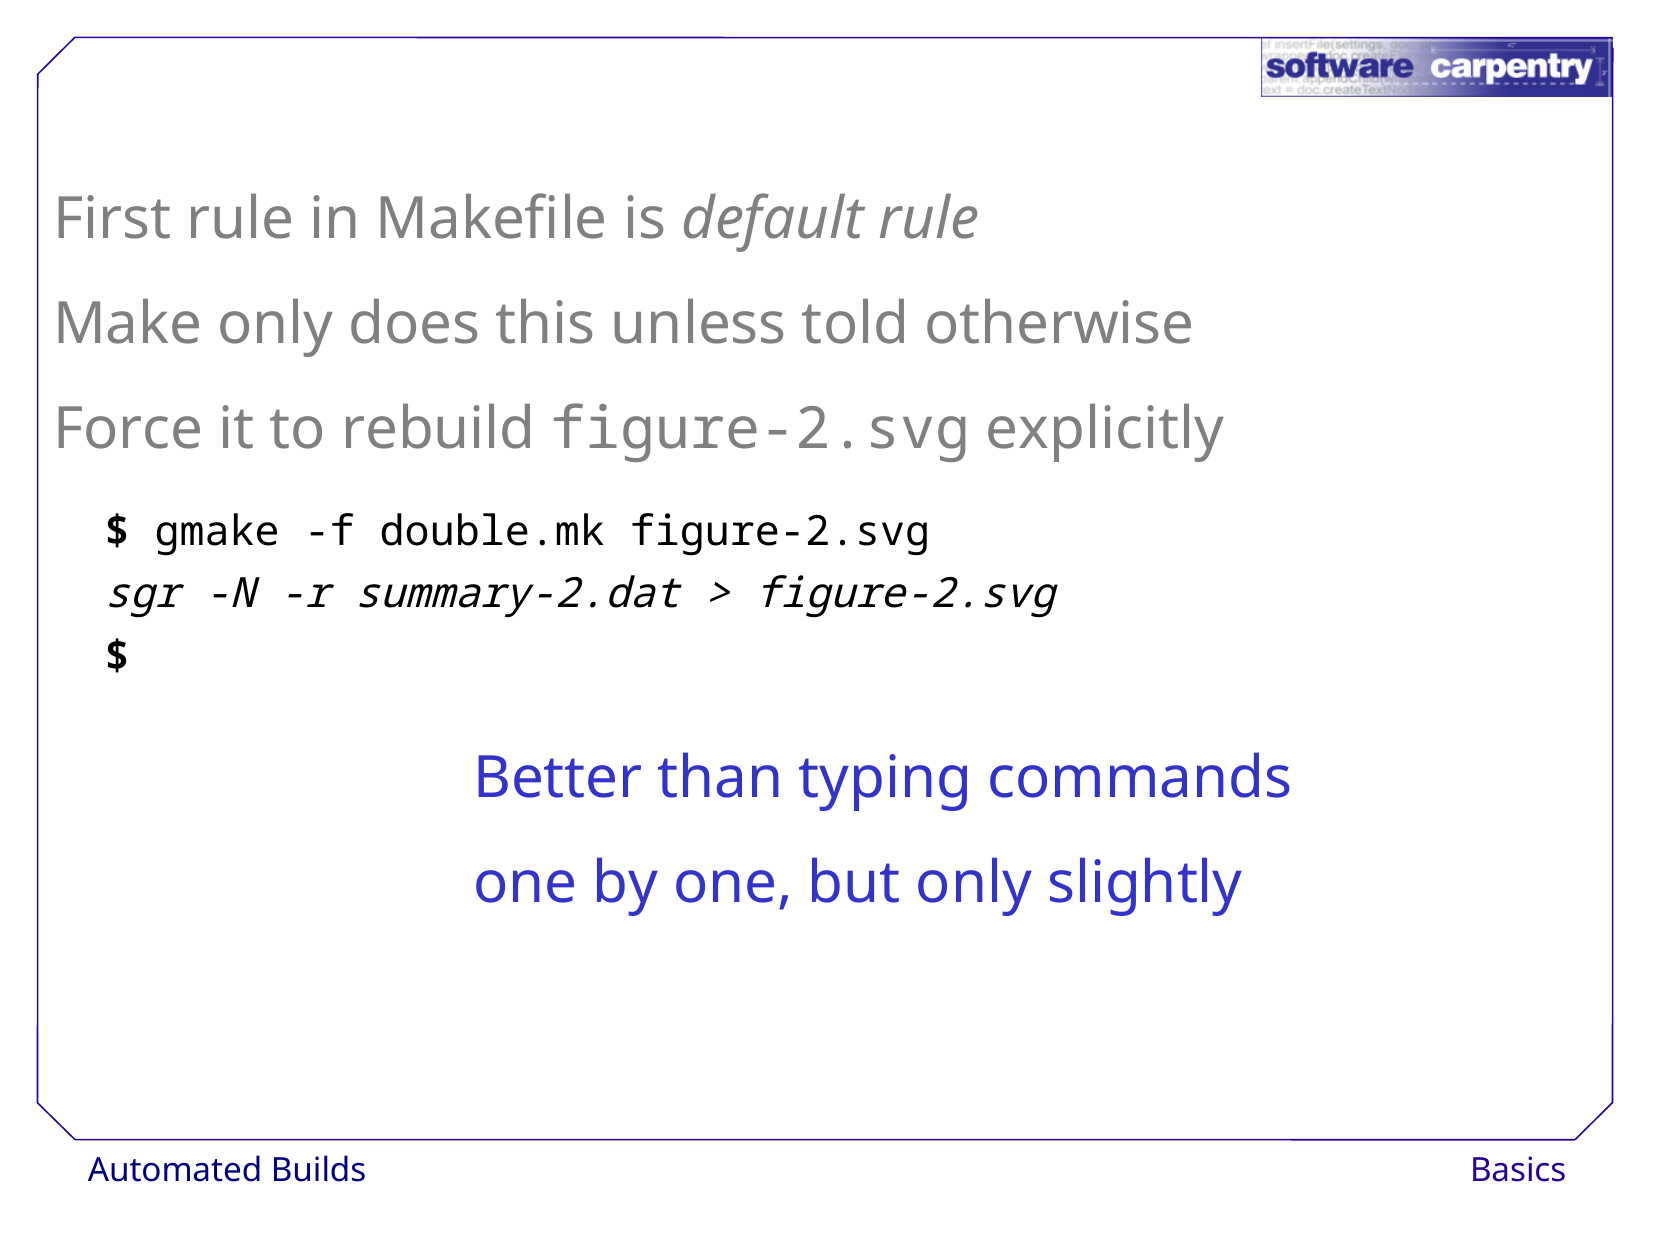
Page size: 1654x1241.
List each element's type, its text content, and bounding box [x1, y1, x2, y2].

text_box $ gmake -f double.mk figure-2.svg sgr -N -r summary-2.dat > figure-2.svg $ [89, 483, 1512, 683]
text_box Better than typing commands one by one, but only slightly [458, 696, 1458, 923]
text_box First rule in Makefile is default rule Make only does this unless told otherwise Force it to rebuild figure-2.svg explicitly [38, 138, 1390, 469]
picture [1261, 39, 1613, 97]
